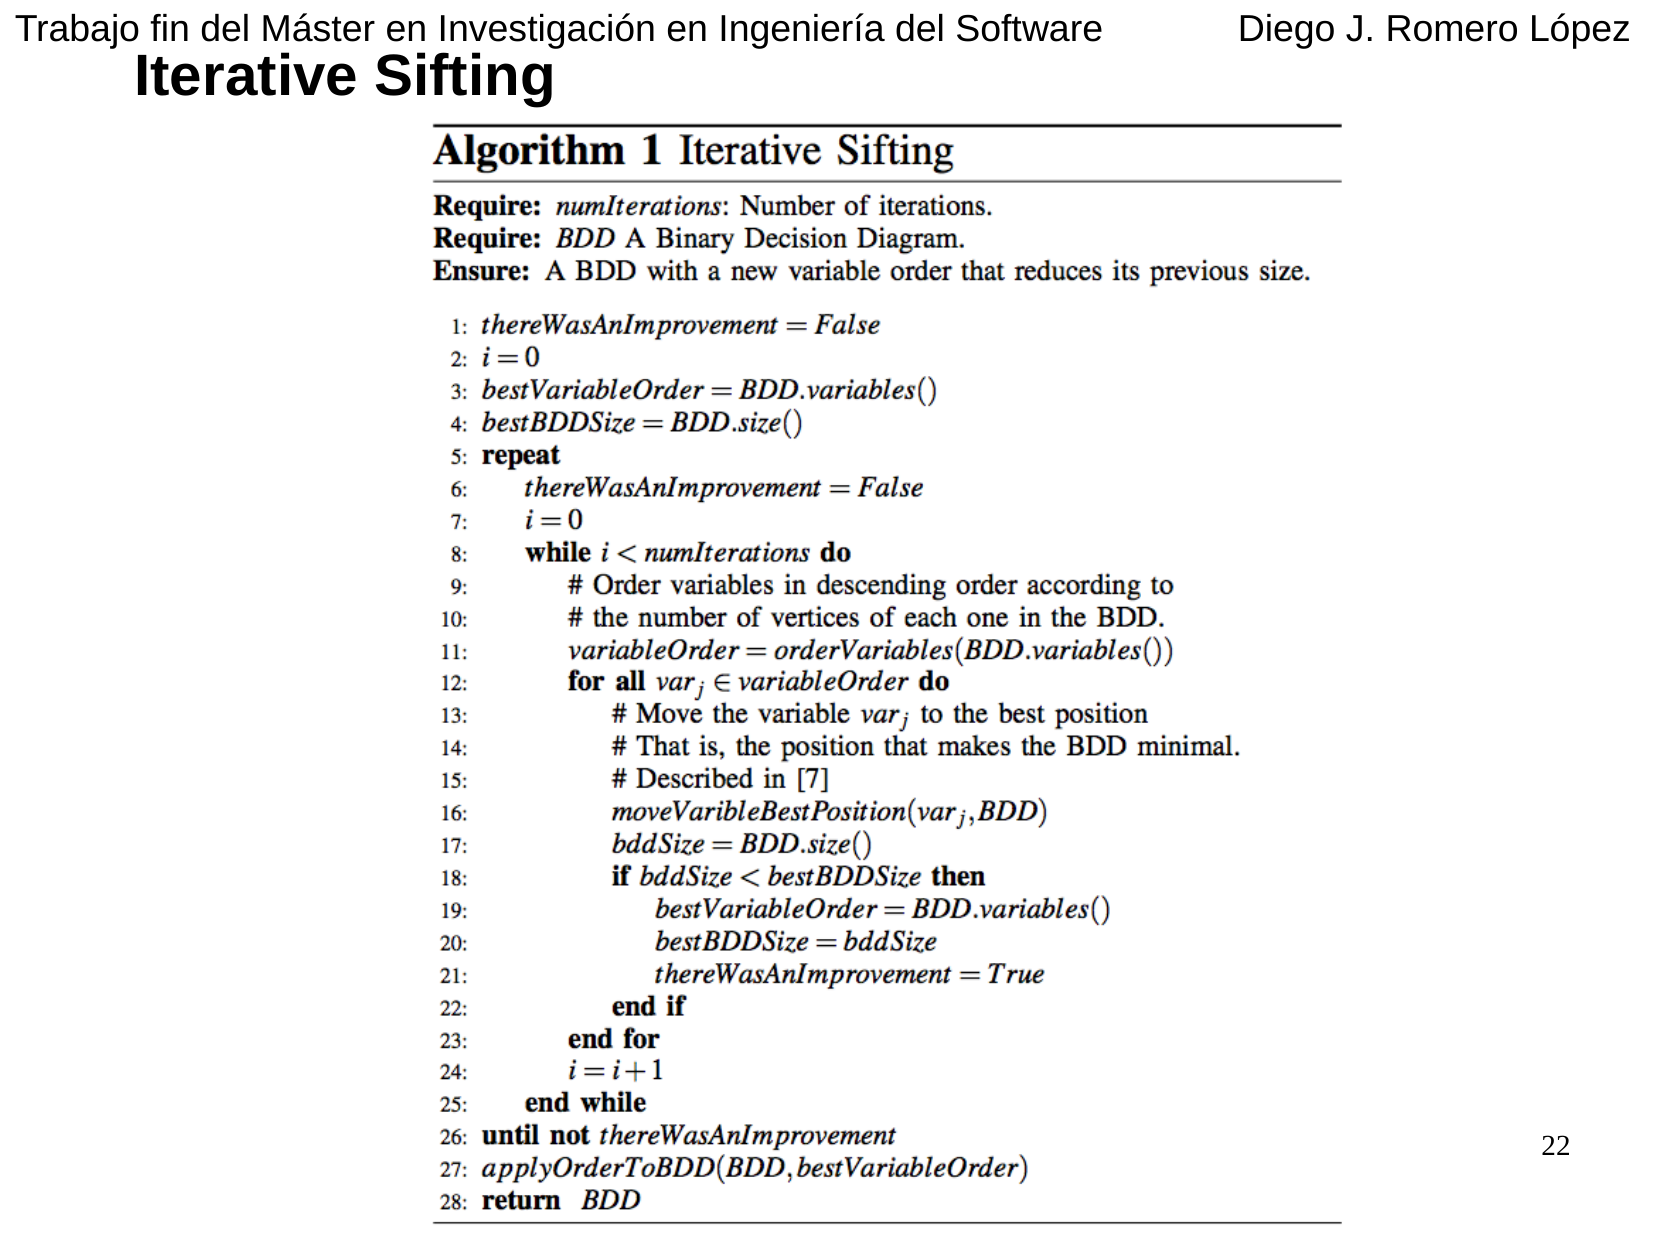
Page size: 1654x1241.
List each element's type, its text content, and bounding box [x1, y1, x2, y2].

picture [419, 112, 1359, 1235]
text_box Iterative Sifting [84, 35, 1583, 113]
